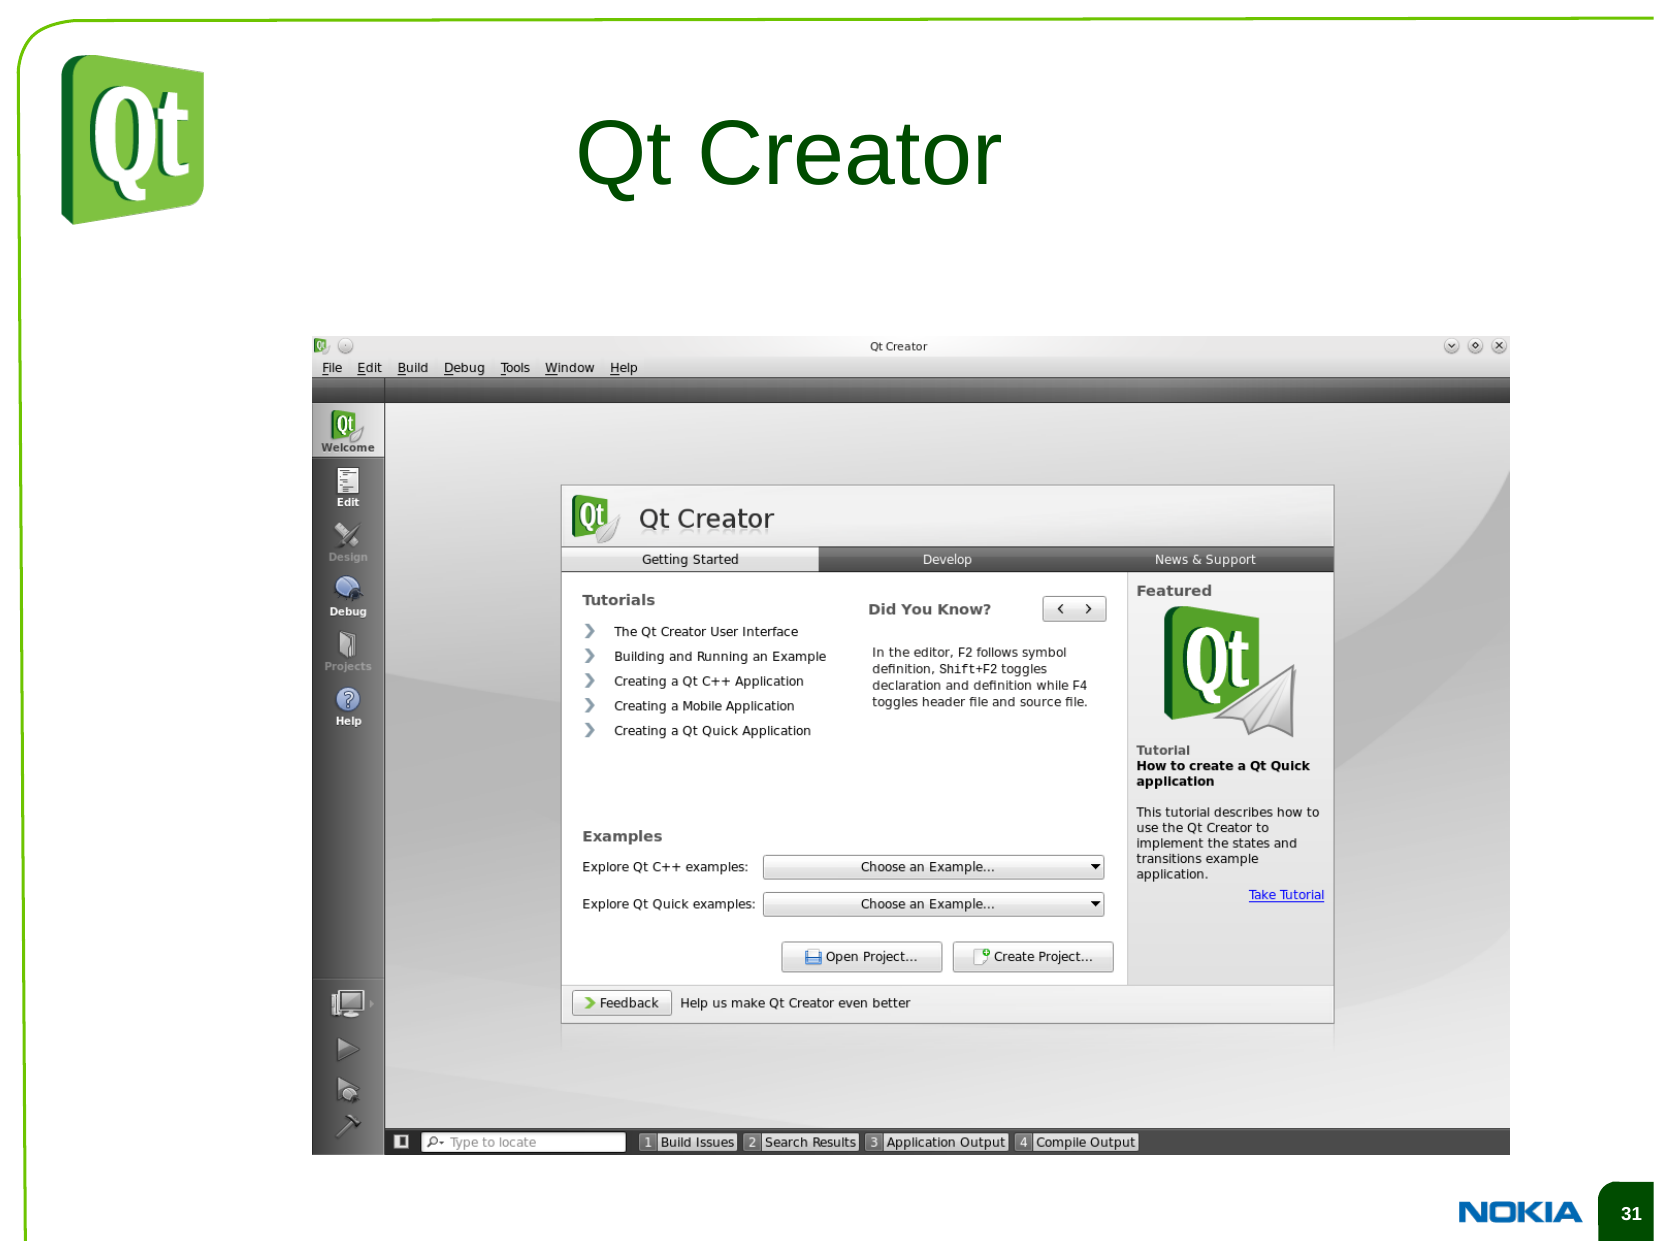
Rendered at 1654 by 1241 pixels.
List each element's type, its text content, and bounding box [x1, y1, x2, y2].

picture [1459, 1201, 1583, 1223]
picture [312, 336, 1510, 1155]
title Qt Creator [251, 49, 1327, 257]
picture [61, 55, 204, 225]
